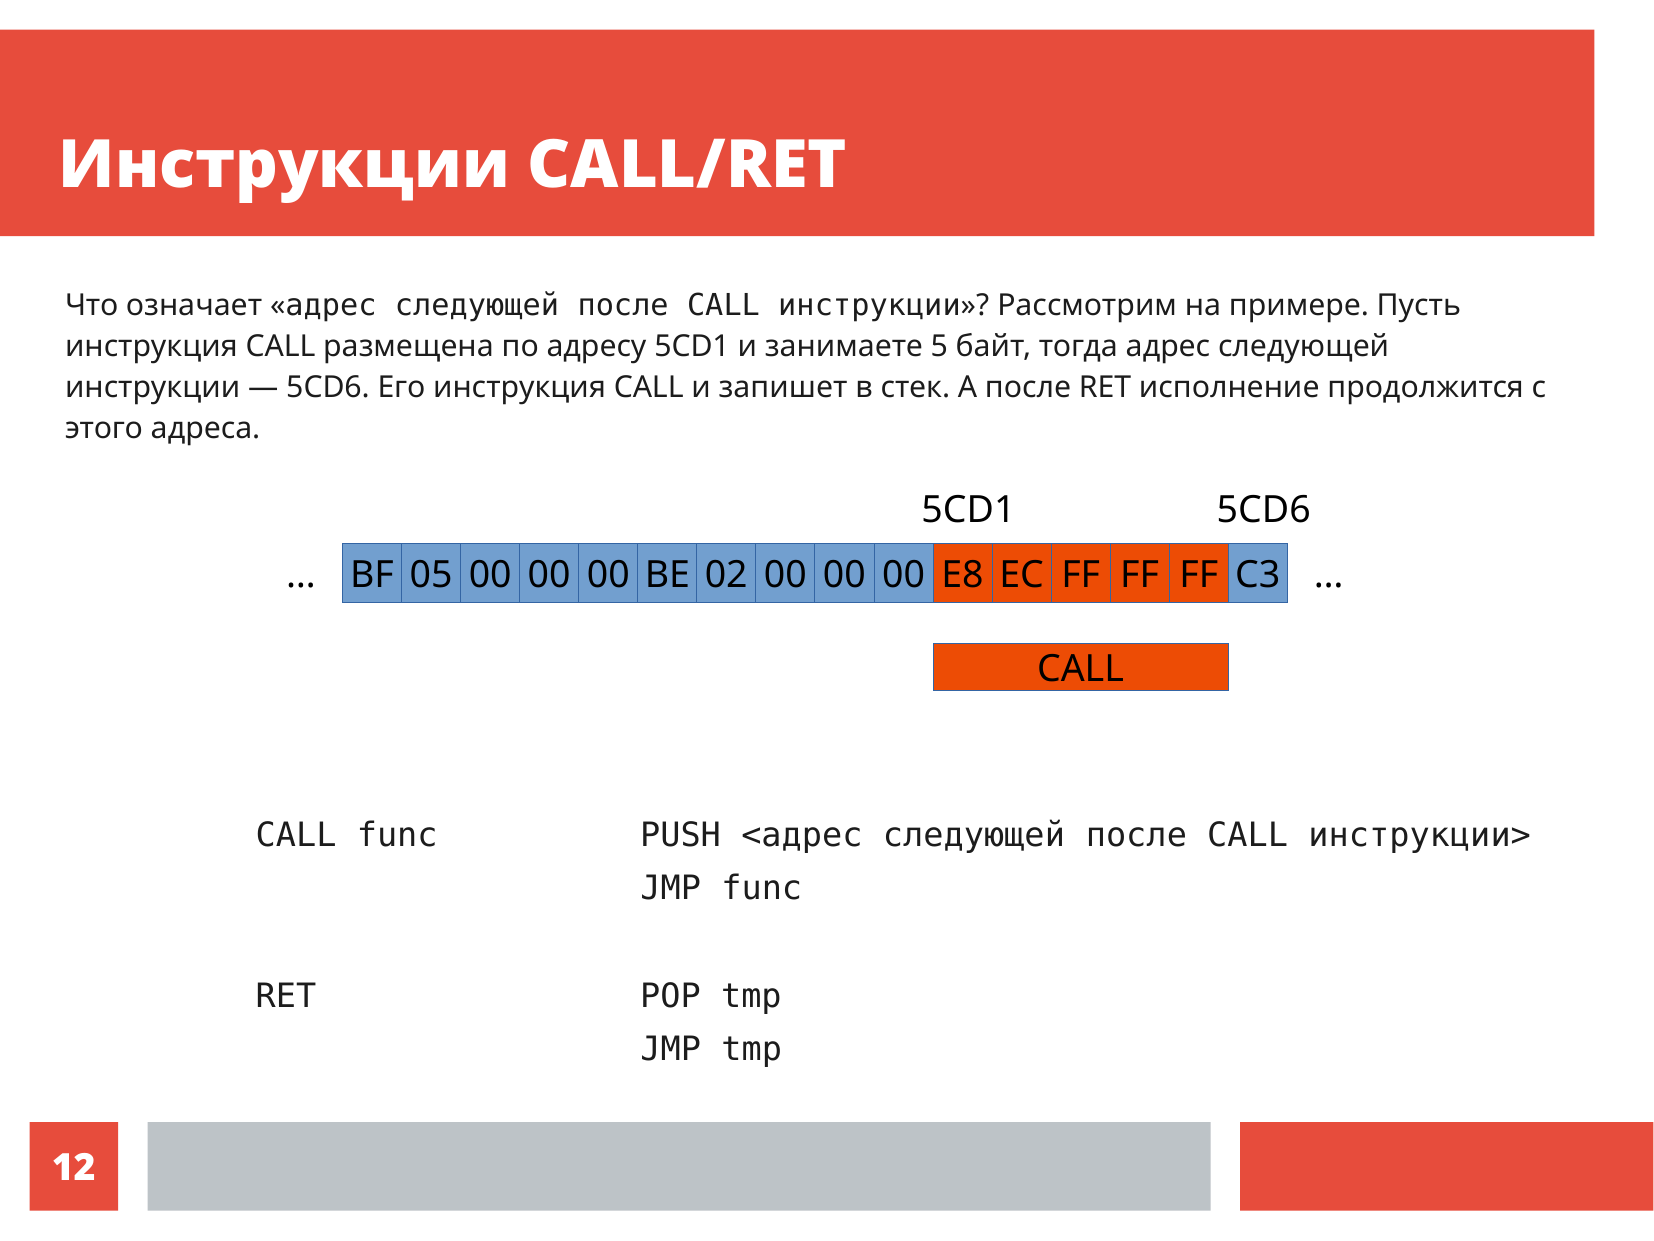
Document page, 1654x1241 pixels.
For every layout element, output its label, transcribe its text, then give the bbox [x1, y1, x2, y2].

text_box 00 [460, 543, 519, 603]
title Инструкции CALL/RET [59, 59, 1595, 207]
text_box 00 [519, 543, 578, 603]
list Что означает «адрес следующей после CALL инструкции»? Рассмотрим на примере. Пусть инструкция CALL размещена по адресу 5CD1 и занимаете 5 байт, тогда адрес следующей инструкции — 5CD6. Его инструкция CALL и запишет в стек. А после RET исполнение продолжится с этого адреса. [64, 283, 1571, 449]
text_box … [271, 543, 331, 603]
text_box 02 [696, 543, 755, 603]
text_box 00 [874, 543, 933, 603]
text_box FF [1051, 543, 1110, 603]
text_box C3 [1228, 543, 1288, 603]
text_box 00 [755, 543, 814, 603]
text_box 5CD1 [921, 484, 1016, 532]
text_box BE [637, 543, 696, 603]
text_box BF [342, 543, 401, 603]
text_box CALL [933, 643, 1229, 691]
text_box 5CD6 [1216, 484, 1312, 532]
text_box E8 [933, 543, 992, 603]
text_box … [1299, 543, 1359, 603]
text_box FF [1169, 543, 1228, 603]
text_box 00 [578, 543, 637, 603]
text_box FF [1110, 543, 1169, 603]
text_box 00 [814, 543, 874, 603]
text_box 05 [401, 543, 460, 603]
list CALL func PUSH <адрес следующей после CALL инструкции> JMP func RET POP tmp JMP tmp [53, 814, 1560, 1069]
text_box EC [992, 543, 1051, 603]
